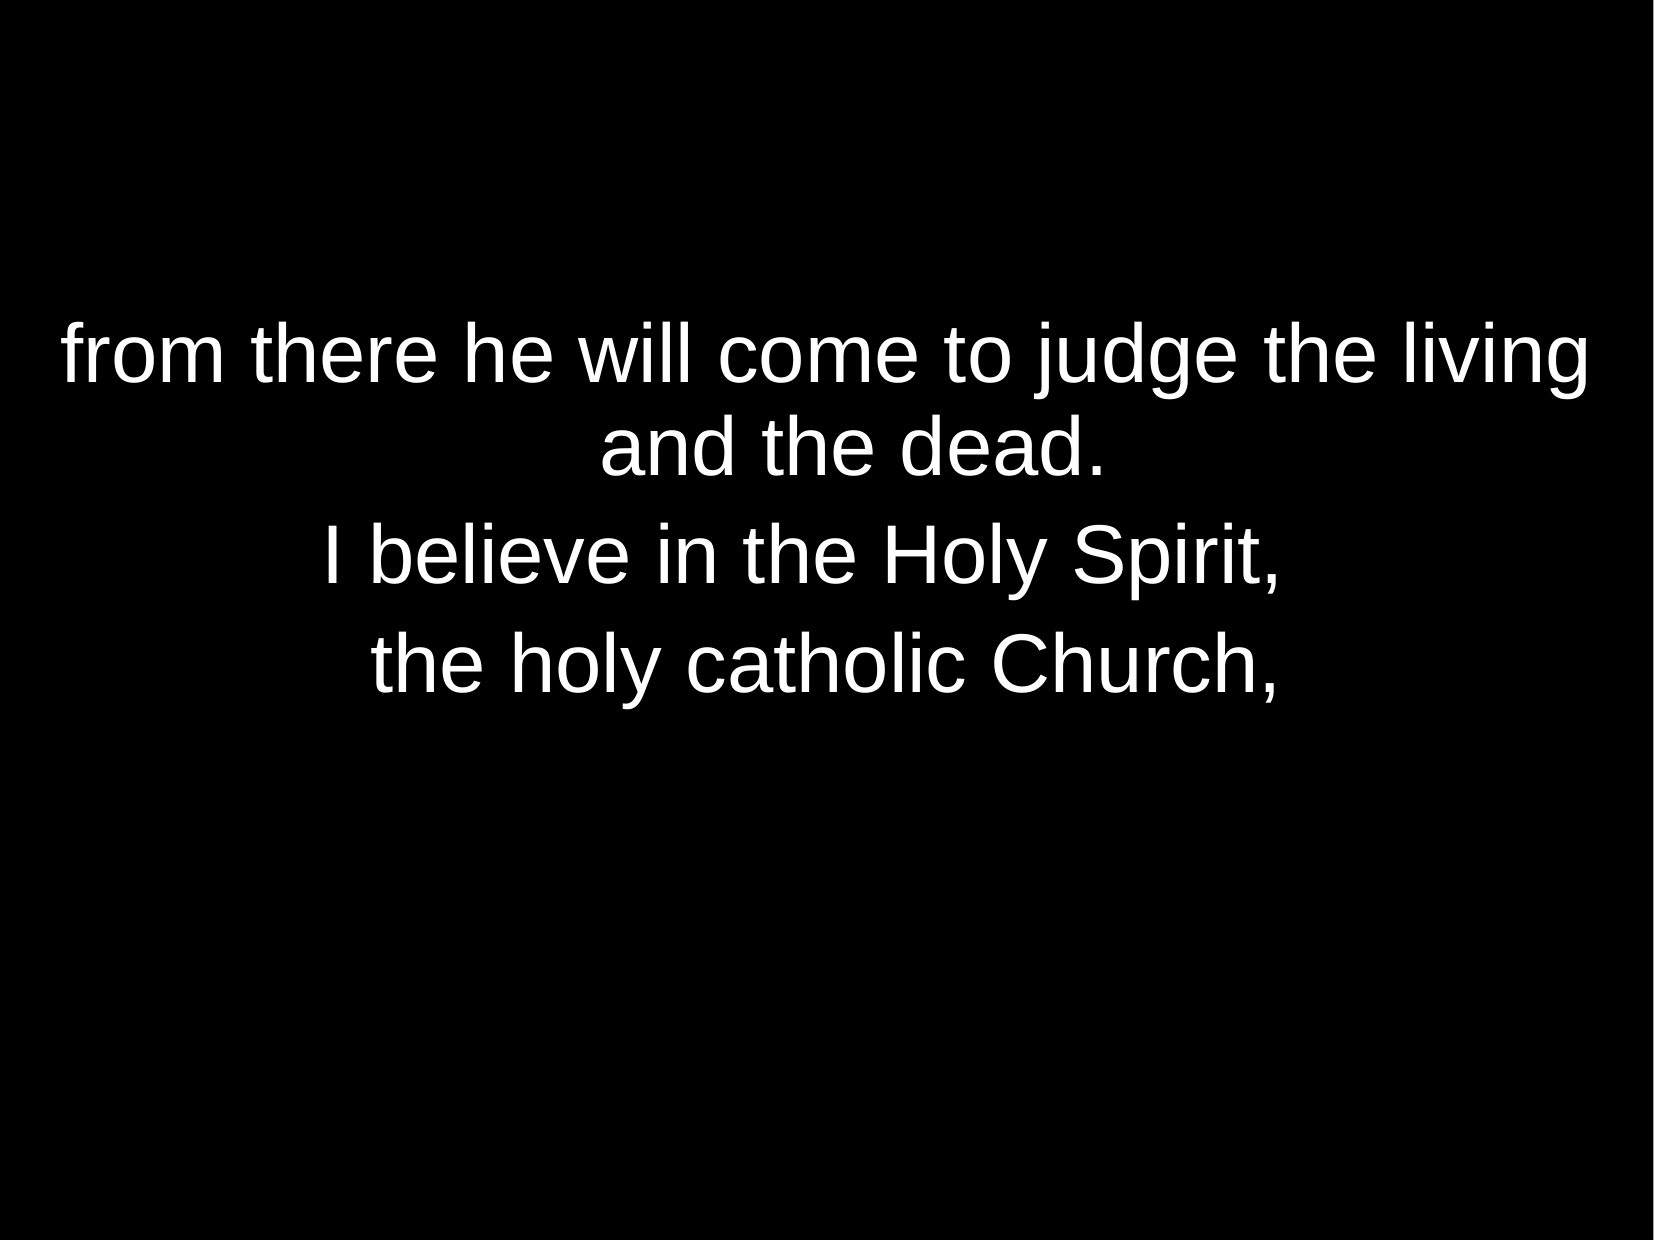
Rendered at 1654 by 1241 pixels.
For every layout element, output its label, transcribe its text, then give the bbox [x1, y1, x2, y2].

list from there he will come to judge the living and the dead. I believe in the Holy Spirit, the holy catholic Church, [0, 307, 1654, 1241]
